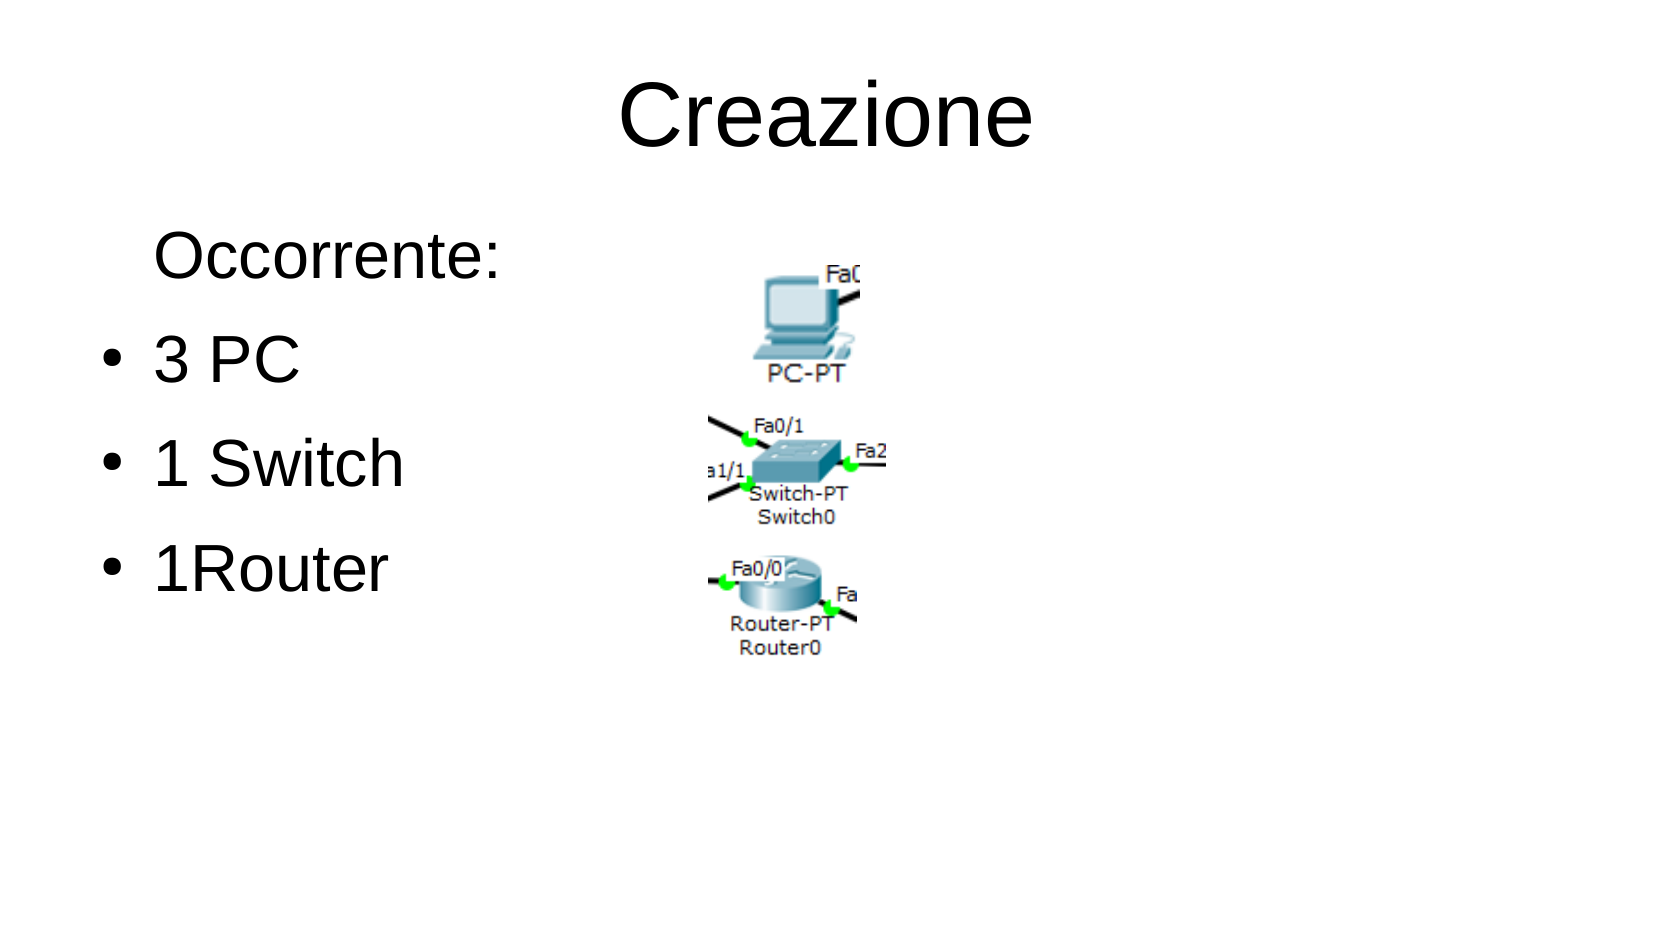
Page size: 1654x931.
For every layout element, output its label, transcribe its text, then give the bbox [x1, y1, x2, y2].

picture [708, 408, 886, 535]
list Occorrente: 3 PC 1 Switch 1Router [82, 217, 1571, 758]
picture [708, 543, 857, 668]
title Creazione [82, 37, 1571, 193]
picture [738, 265, 860, 394]
